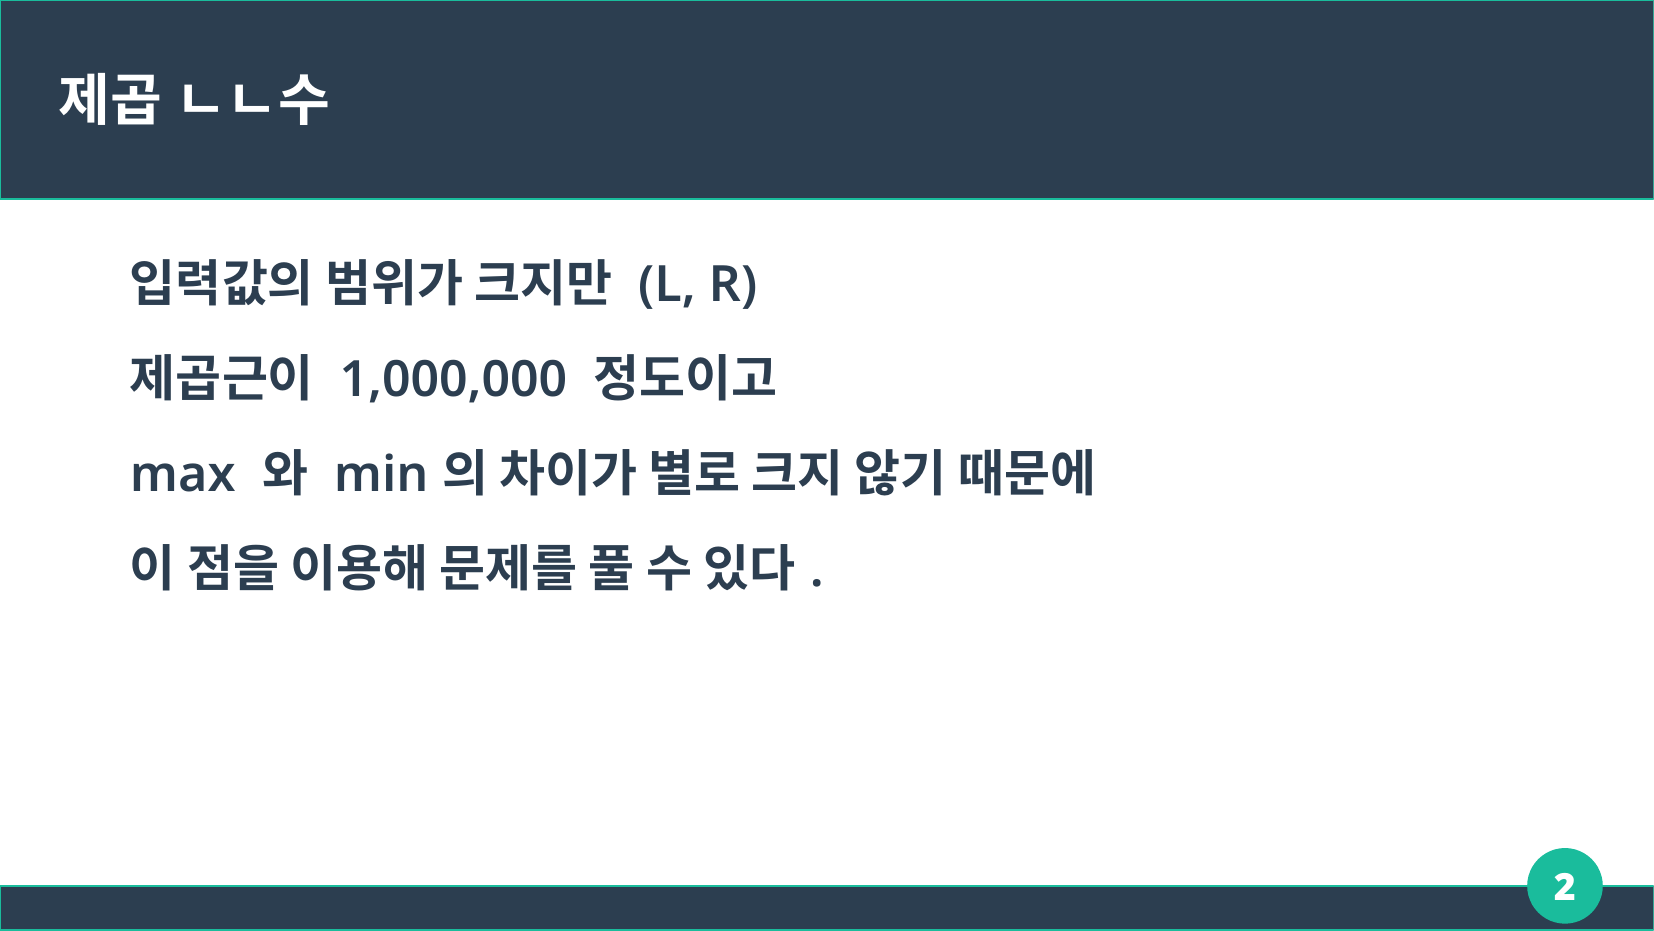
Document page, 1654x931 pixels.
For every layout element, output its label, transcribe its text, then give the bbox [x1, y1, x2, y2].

list 입력값의 범위가 크지만 (L, R) 제곱근이 1,000,000 정도이고 max 와 min의 차이가 별로 크지 않기 때문에 이 점을 이용해 문제를 풀 수 있다. [59, 243, 1595, 864]
title 제곱 ㄴㄴ수 [59, 37, 1595, 156]
